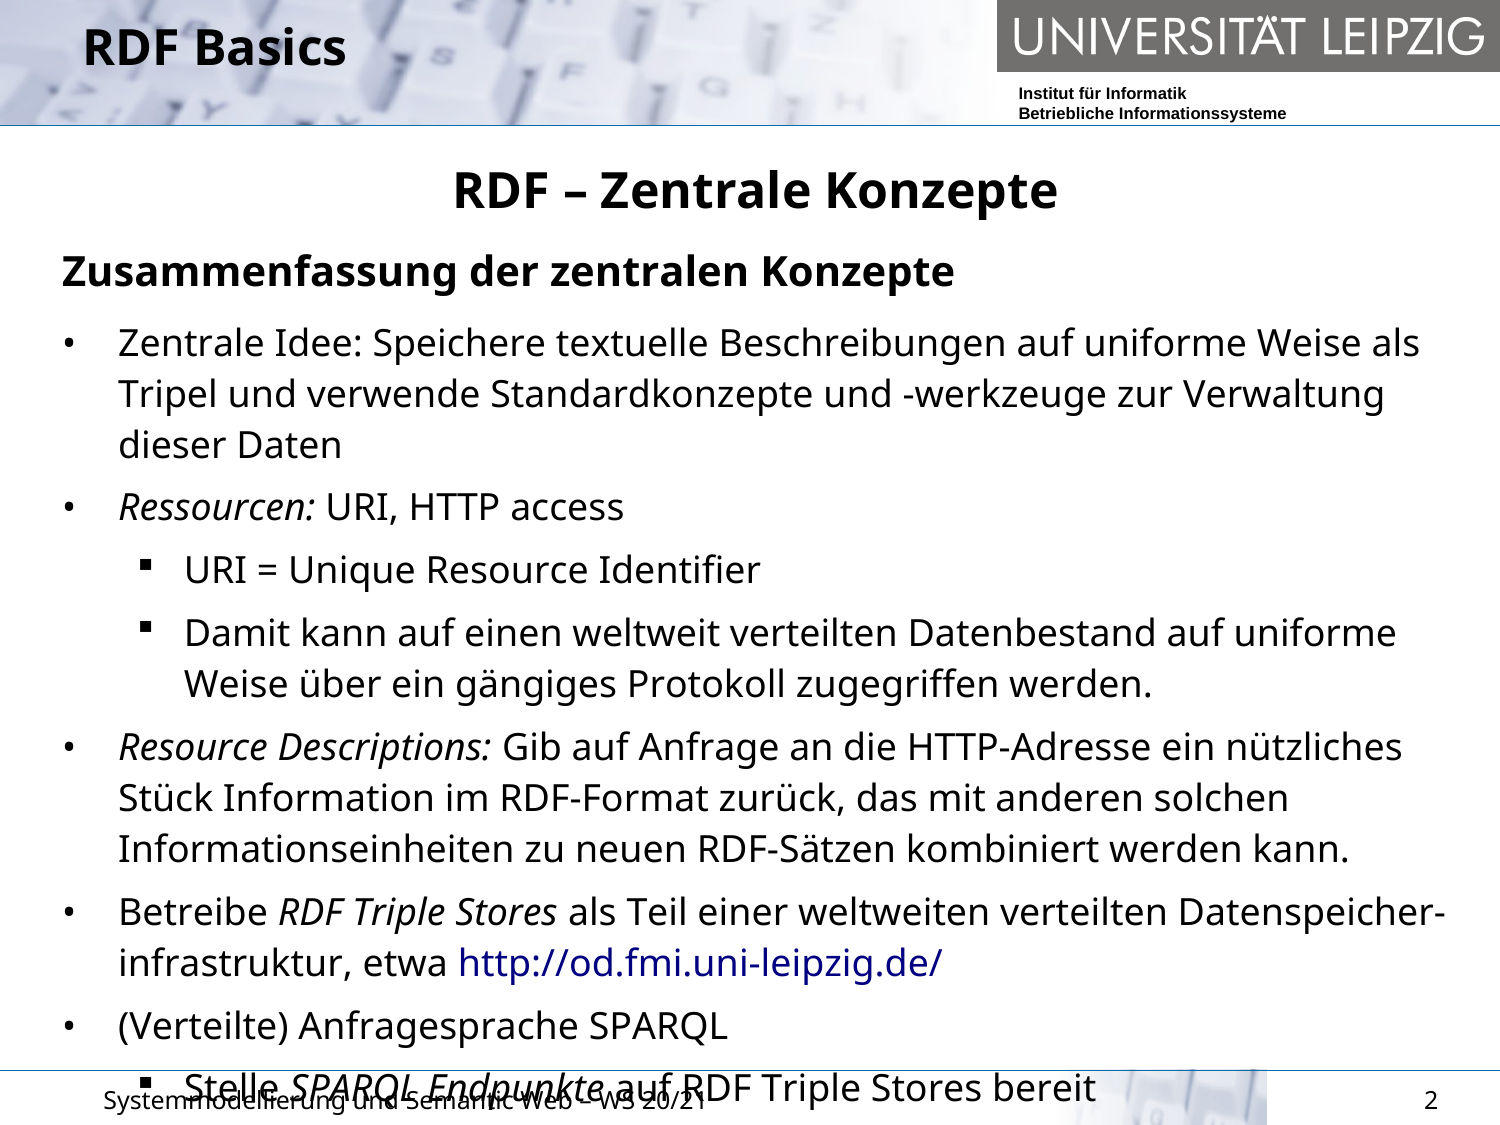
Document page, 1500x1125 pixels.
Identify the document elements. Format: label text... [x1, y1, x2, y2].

picture [1057, 1083, 1067, 1089]
picture [1057, 1075, 1267, 1125]
text_box RDF Basics [68, 7, 363, 84]
picture [0, 0, 1500, 125]
list RDF – Zentrale Konzepte Zusammenfassung der zentralen Konzepte Zentrale Idee: Speichere textuelle Beschreibungen auf uniforme Weise als Tripel und verwende Standardkonzepte und -werkzeuge zur Verwaltung dieser Daten Ressourcen: URI, HTTP access URI = Unique Resource Identifier Damit kann auf einen weltweit verteilten Datenbestand auf uniforme Weise über ein gängiges Protokoll zugegriffen werden. Resource Descriptions: Gib auf Anfrage an die HTTP-Adresse ein nützliches Stück Information im RDF-Format zurück, das mit anderen solchen Informationseinheiten zu neuen RDF-Sätzen kombiniert werden kann. Betreibe RDF Triple Stores als Teil einer weltweiten verteilten Datenspeicher-infrastruktur, etwa http://od.fmi.uni-leipzig.de/ (Verteilte) Anfragesprache SPARQL Stelle SPARQL Endpunkte auf RDF Triple Stores bereit [47, 147, 1465, 1075]
